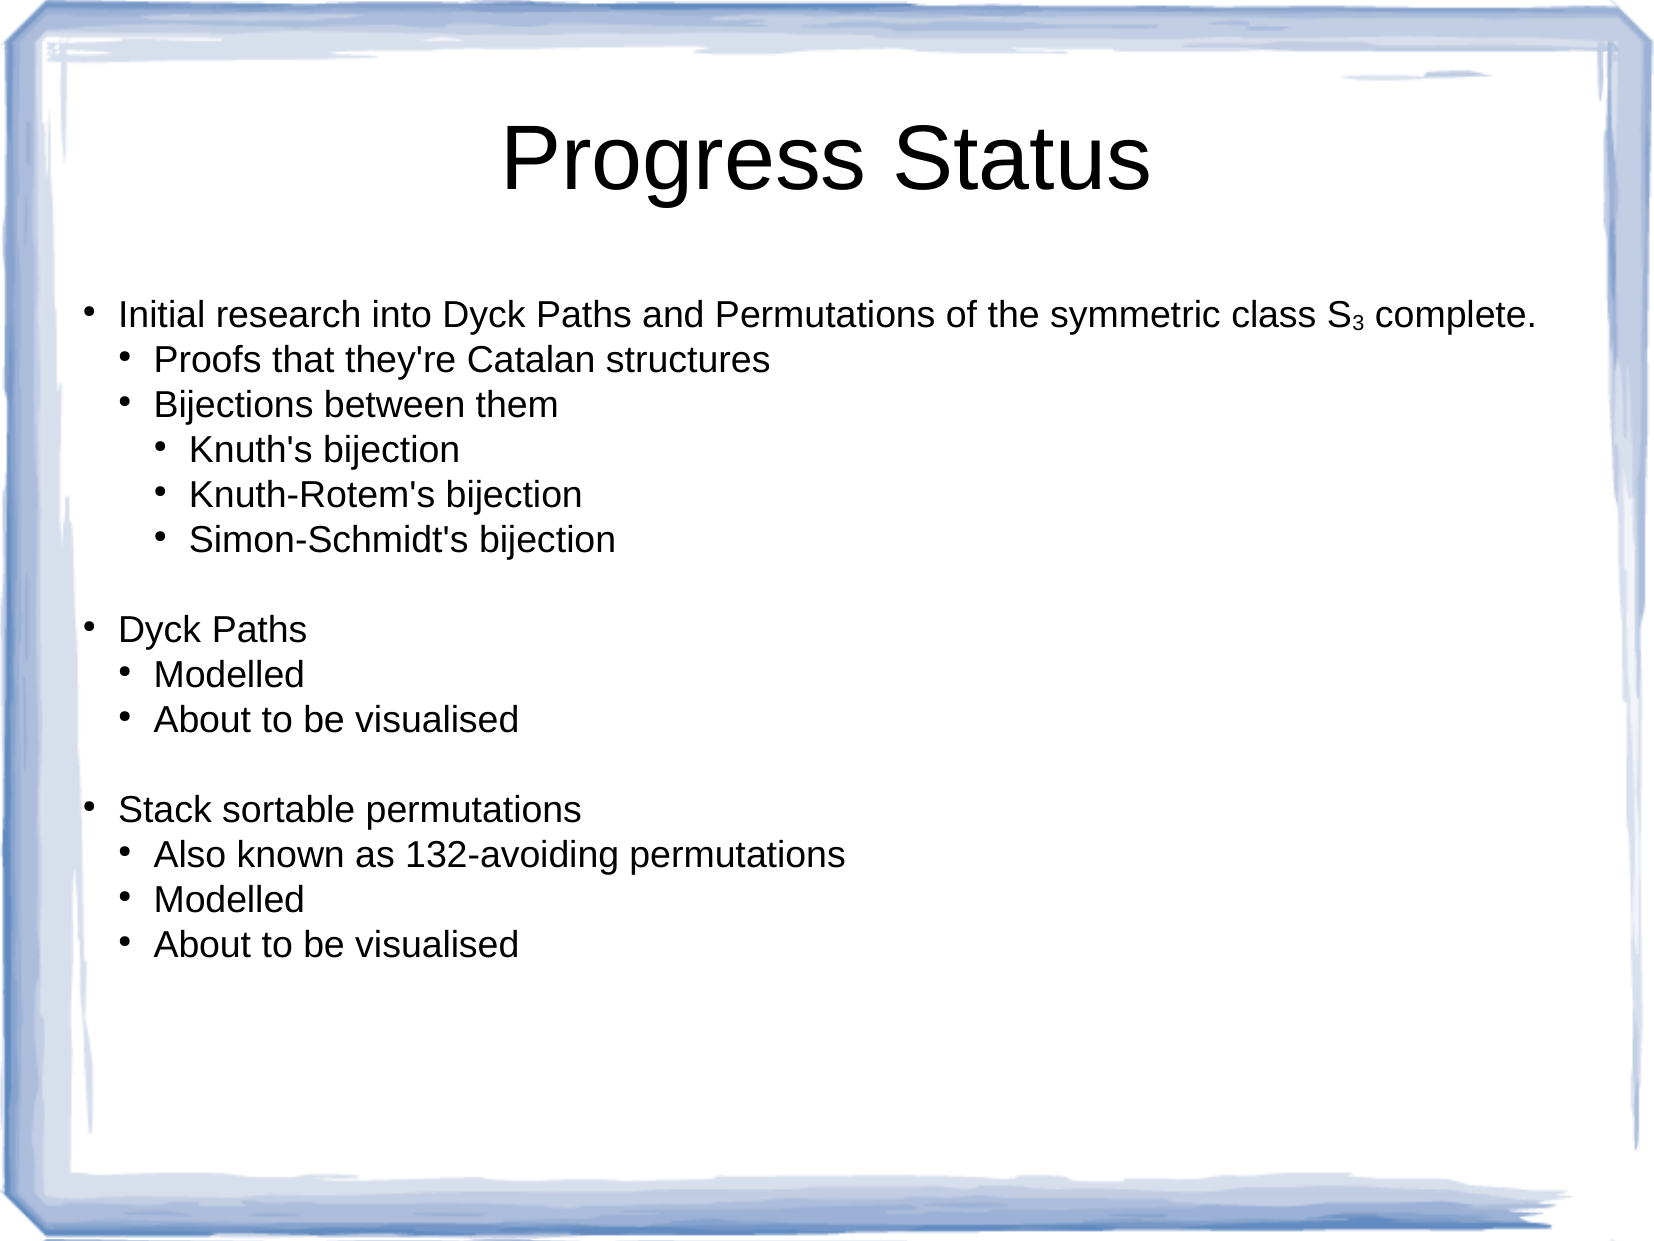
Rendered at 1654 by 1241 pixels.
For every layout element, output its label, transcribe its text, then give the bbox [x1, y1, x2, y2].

text_box Progress Status [82, 49, 1571, 257]
text_box Initial research into Dyck Paths and Permutations of the symmetric class S3 complete. Proofs that they're Catalan structures Bijections between them Knuth's bijection Knuth-Rotem's bijection Simon-Schmidt's bijection Dyck Paths Modelled About to be visualised Stack sortable permutations Also known as 132-avoiding permutations Modelled About to be visualised [82, 290, 1538, 1010]
picture [0, 0, 1654, 1241]
